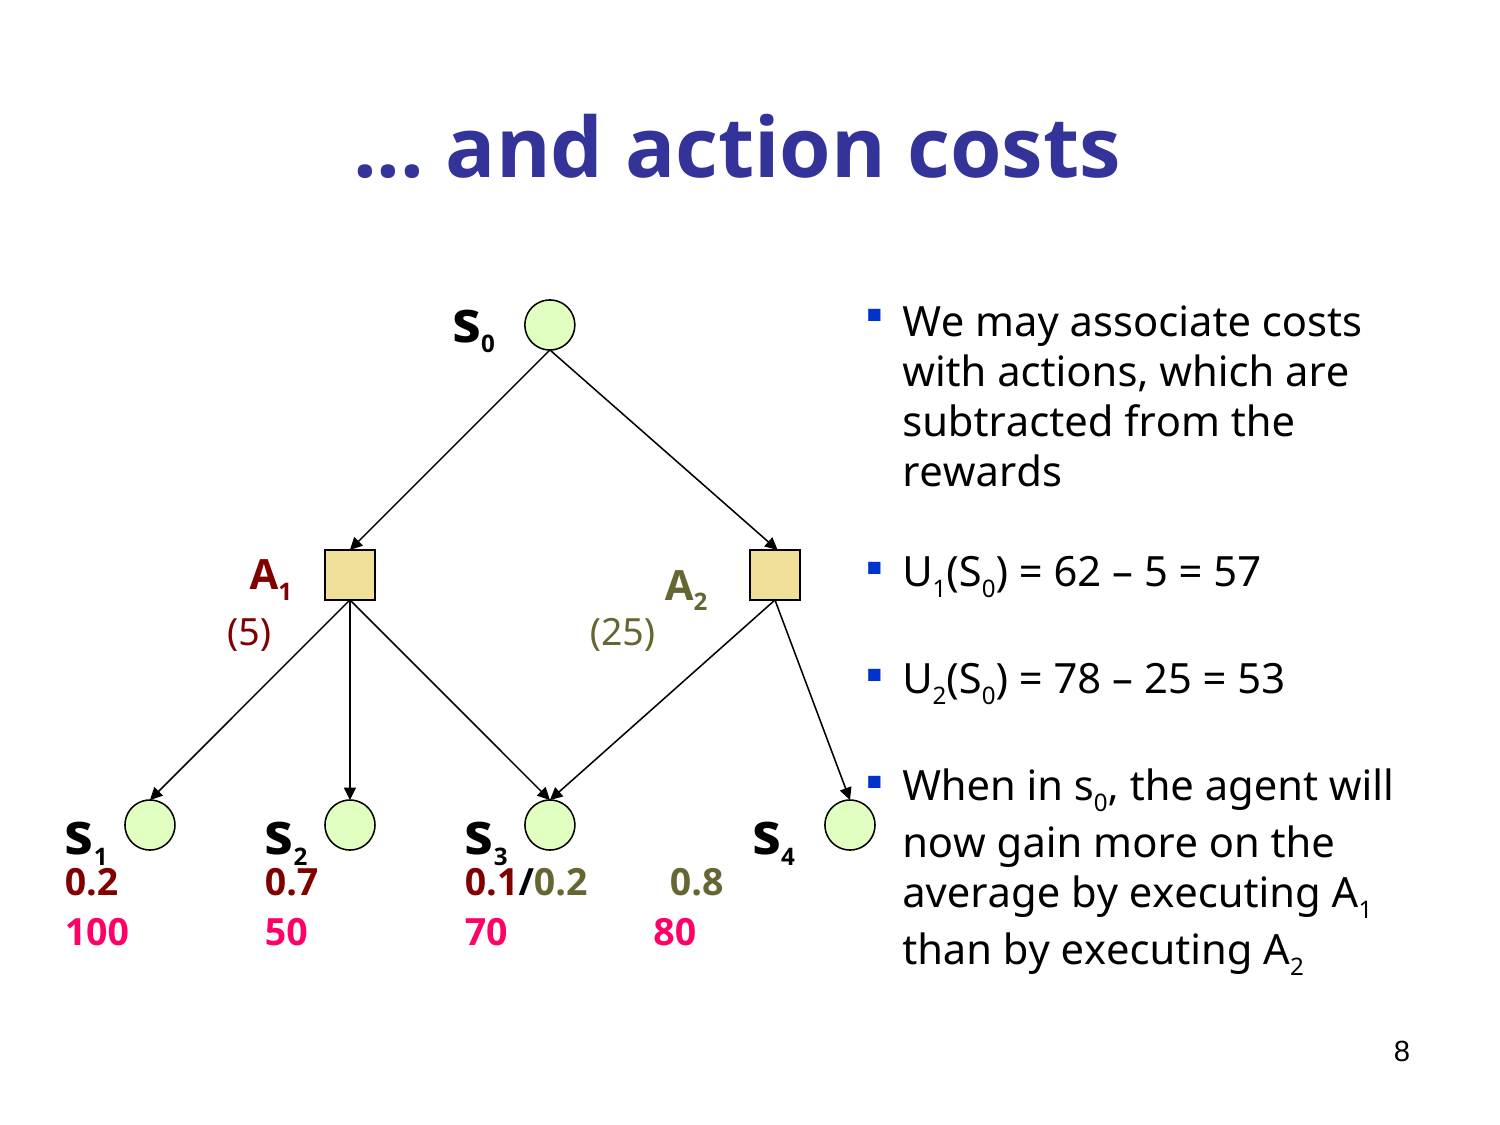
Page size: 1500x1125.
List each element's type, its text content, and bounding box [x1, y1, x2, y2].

text_box 0.1/0.2 0.8 [449, 850, 739, 912]
text_box A1 [234, 540, 308, 613]
text_box [324, 549, 375, 600]
text_box 0.7 [249, 850, 334, 912]
text_box [524, 800, 575, 850]
text_box [524, 299, 575, 350]
text_box [124, 800, 175, 851]
text_box [324, 800, 376, 851]
text_box <number> [1074, 1024, 1426, 1103]
text_box A2 [675, 575, 682, 588]
title ... and action costs [62, 49, 1413, 238]
text_box s4 [737, 788, 810, 878]
text_box s0 [437, 276, 510, 366]
text_box s1 [50, 788, 123, 850]
text_box 50 [250, 900, 323, 962]
text_box s2 [249, 788, 323, 850]
text_box (5) [212, 599, 287, 661]
text_box A2 [649, 551, 723, 624]
text_box [750, 549, 800, 600]
text_box 0.2 [50, 850, 134, 900]
text_box 100 [50, 900, 145, 962]
text_box 70 80 [450, 900, 712, 962]
text_box [824, 800, 849, 850]
text_box (25) [574, 599, 671, 661]
text_box We may associate costs with actions, which are subtracted from the rewards U1(S0) = 62 – 5 = 57 U2(S0) = 78 – 25 = 53 When in s0, the agent will now gain more on the average by executing A1 than by executing A2 [849, 287, 1451, 988]
text_box s3 [450, 788, 523, 850]
